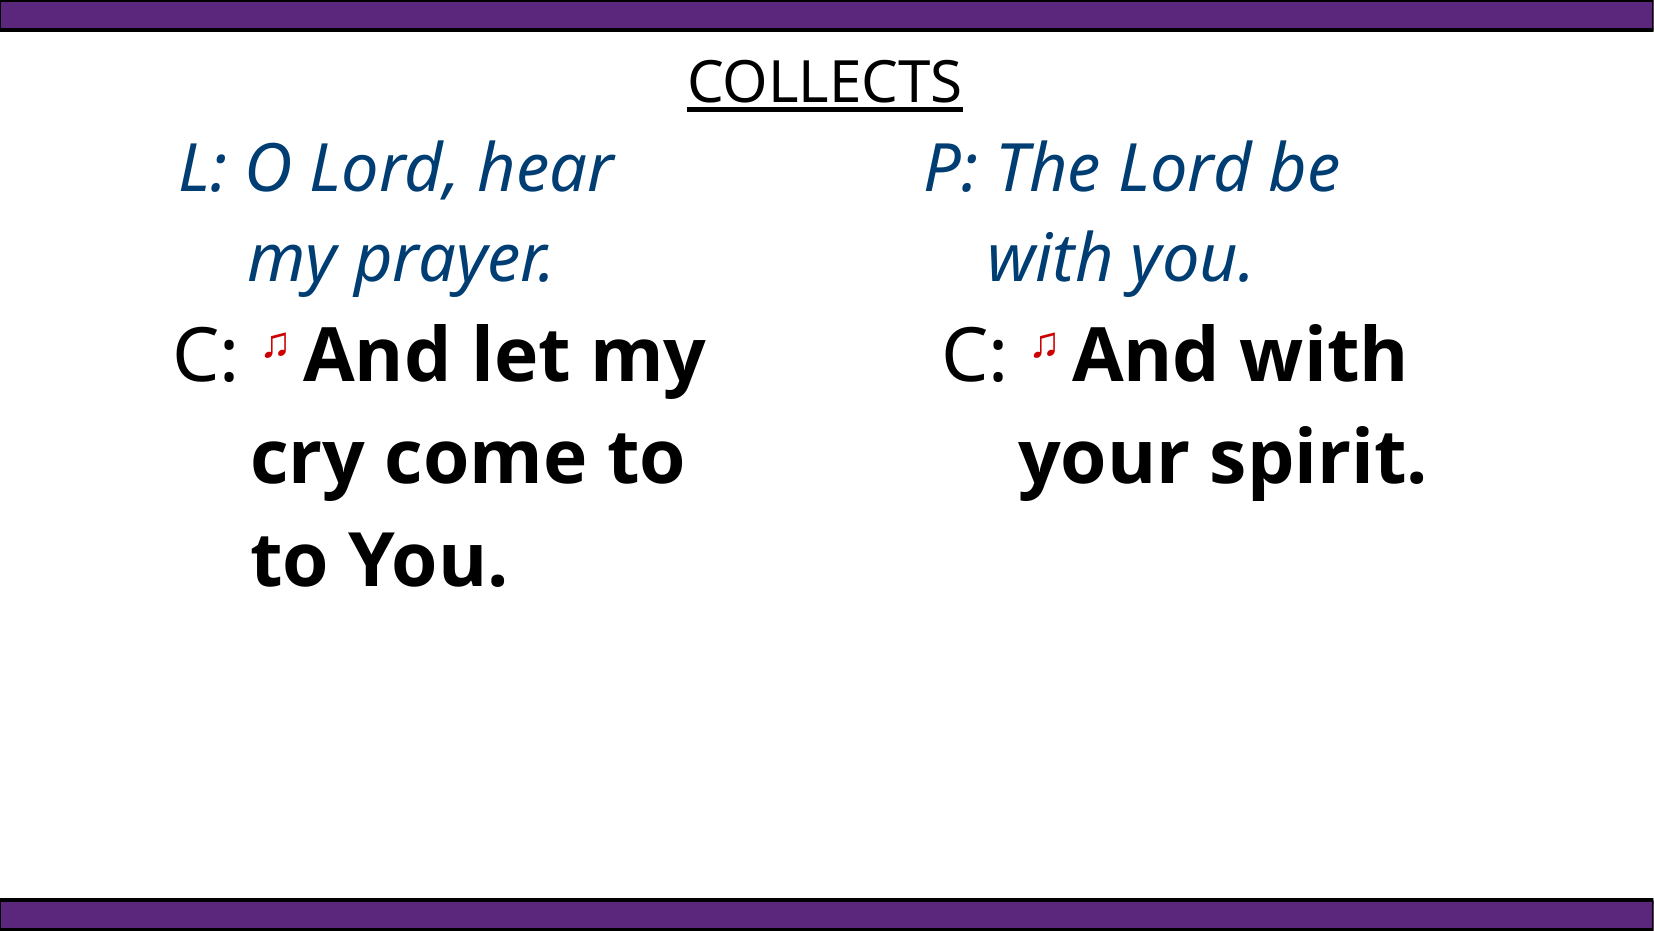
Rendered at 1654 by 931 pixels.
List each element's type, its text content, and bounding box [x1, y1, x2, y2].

text_box [0, 900, 1654, 931]
text_box [0, 0, 1654, 31]
picture [0, 31, 1654, 900]
text_box COLLECTS L: O Lord, hear P: The Lord be my prayer. with you. C: ♫ And let my C: ♫ And with cry come to your spirit. to You. [60, 33, 1591, 603]
